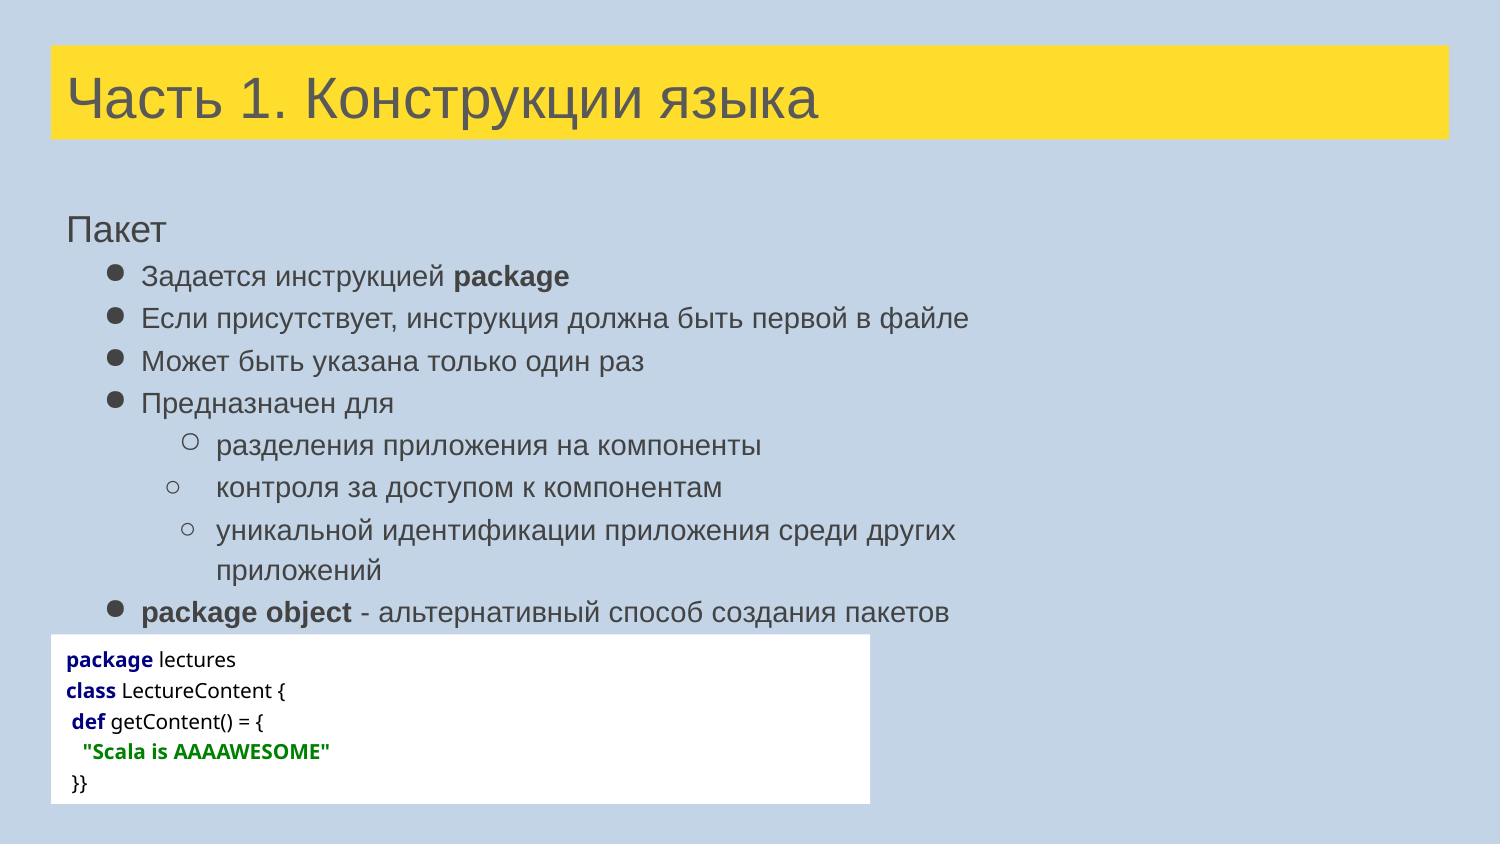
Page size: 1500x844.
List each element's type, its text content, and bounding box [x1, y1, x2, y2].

text_box Пакет Задается инструкцией package Если присутствует, инструкция должна быть первой в файле Может быть указана только один раз Прeдназначен для разделения приложения на компоненты контроля за доступом к компонентам уникальной идентификации приложения среди других приложений package object - альтернативный способ создания пакетов [51, 183, 1026, 635]
title Часть 1. Конструкции языка [51, 45, 1449, 140]
text_box package lectures class LectureContent { def getContent() = { "Scala is AAAAWESOME" }} [51, 635, 871, 804]
